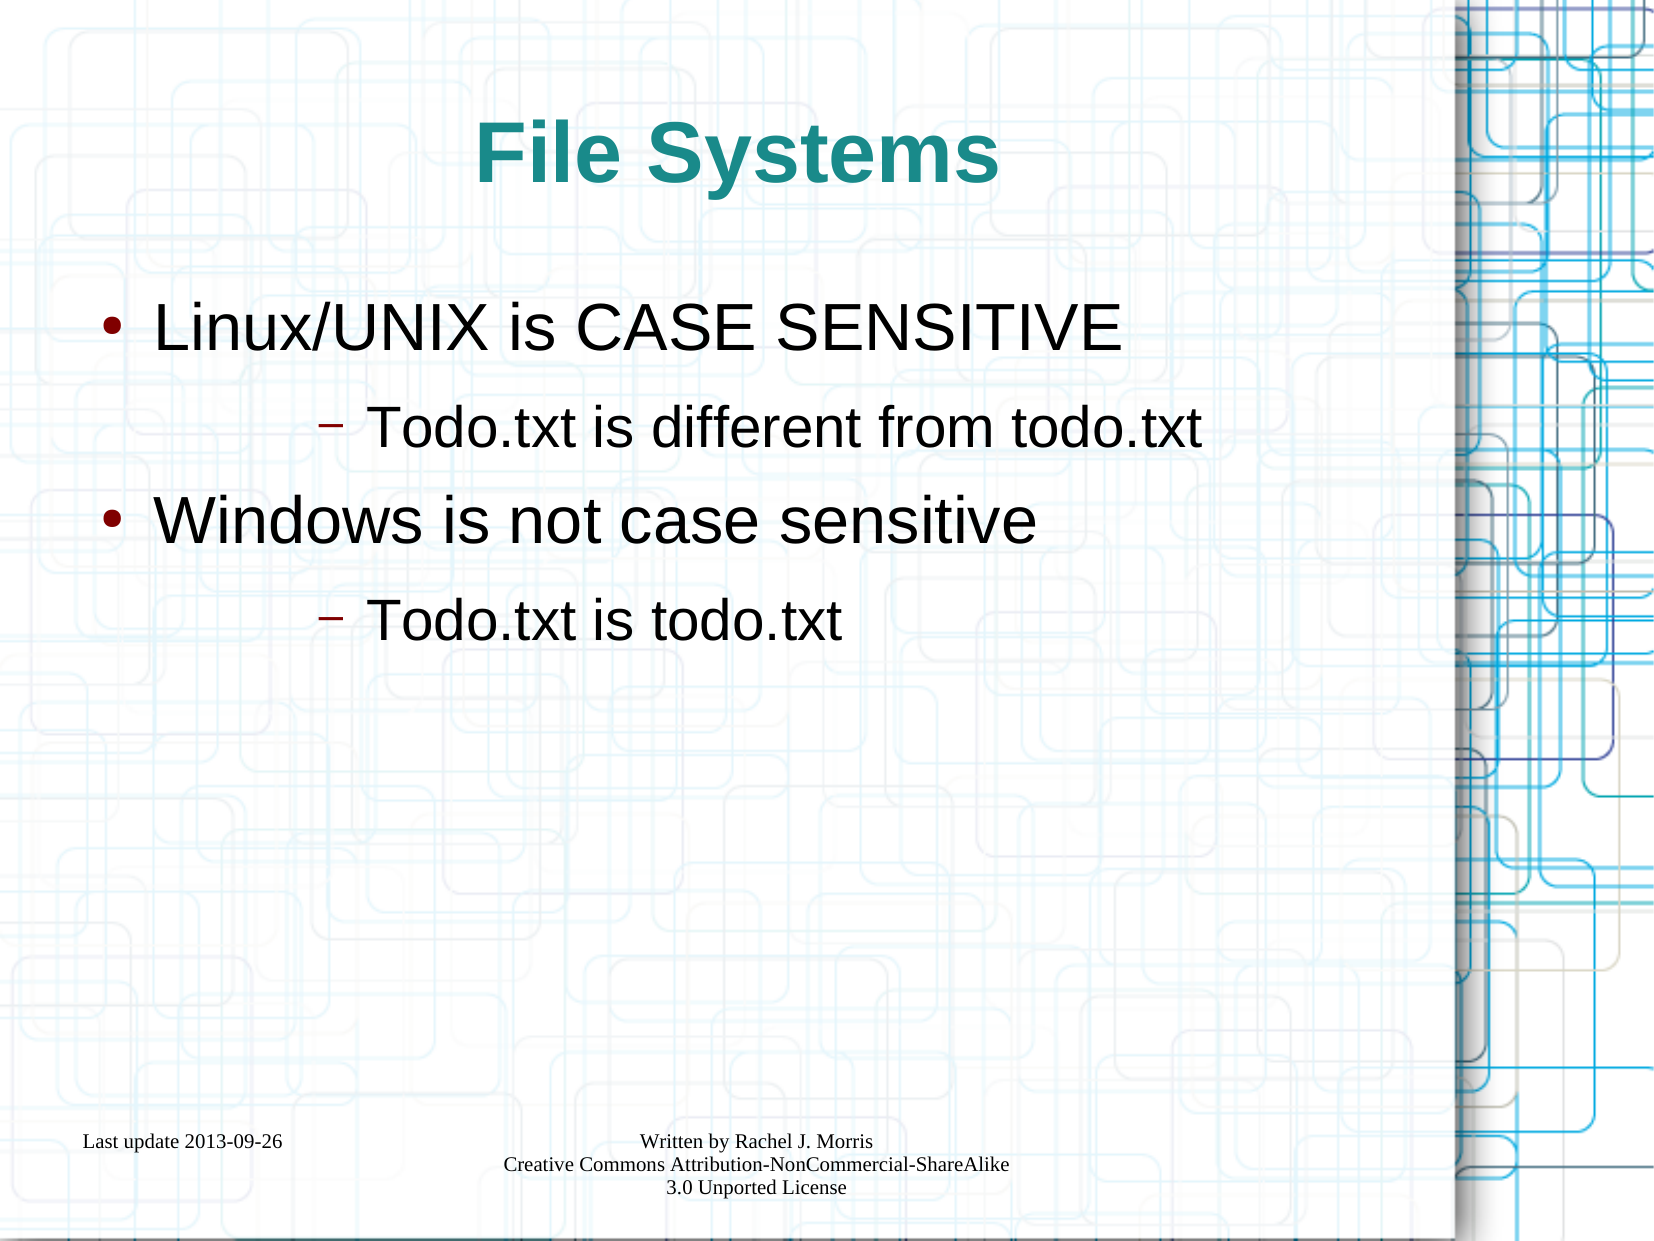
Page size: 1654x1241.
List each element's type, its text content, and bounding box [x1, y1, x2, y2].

picture [0, 0, 1654, 1241]
title File Systems [59, 49, 1418, 257]
list Linux/UNIX is CASE SENSITIVE Todo.txt is different from todo.txt Windows is not case sensitive Todo.txt is todo.txt [82, 290, 1418, 1010]
